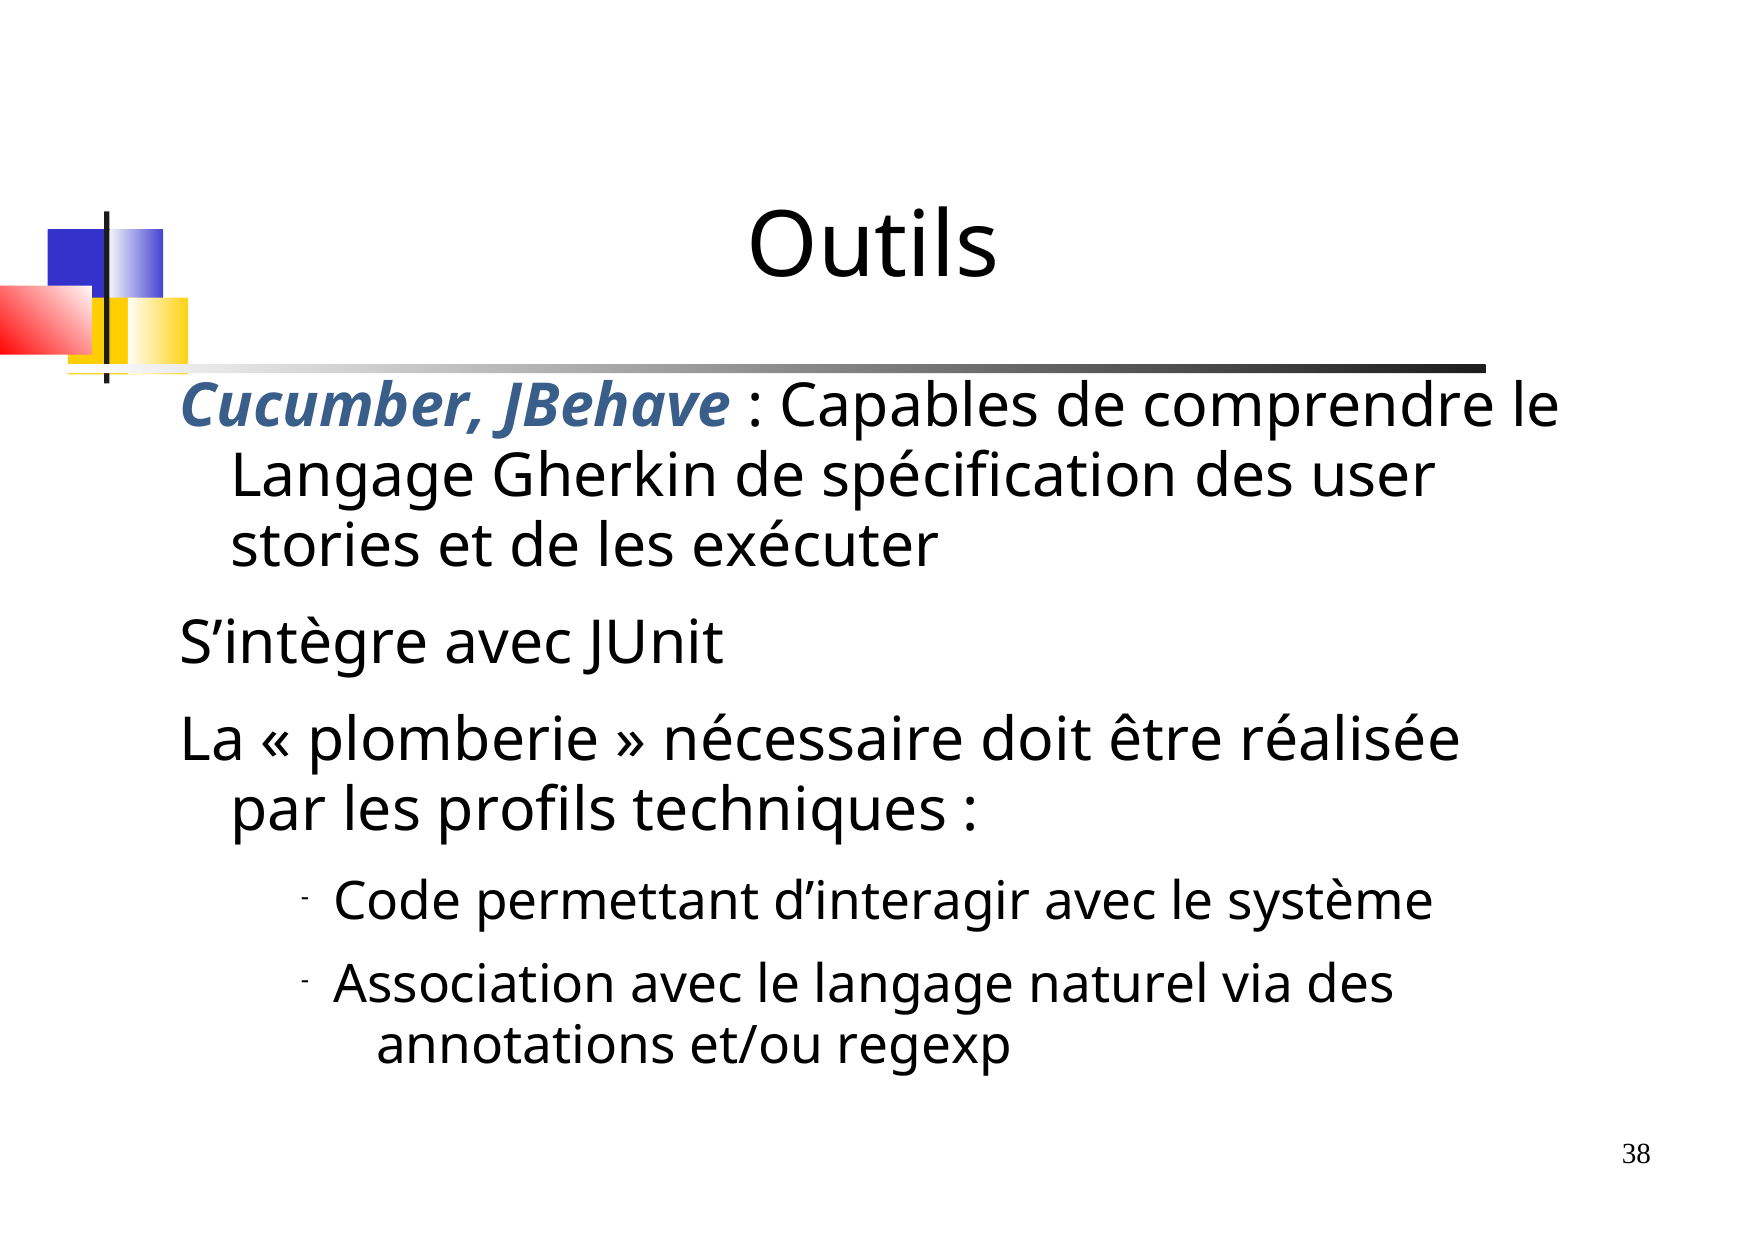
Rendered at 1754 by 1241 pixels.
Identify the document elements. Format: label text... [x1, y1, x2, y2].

title Outils [179, 139, 1567, 351]
list Cucumber, JBehave : Capables de comprendre le Langage Gherkin de spécification des user stories et de les exécuter S’intègre avec JUnit La « plomberie » nécessaire doit être réalisée par les profils techniques : Code permettant d’interagir avec le système Association avec le langage naturel via des annotations et/ou regexp [179, 371, 1567, 1091]
